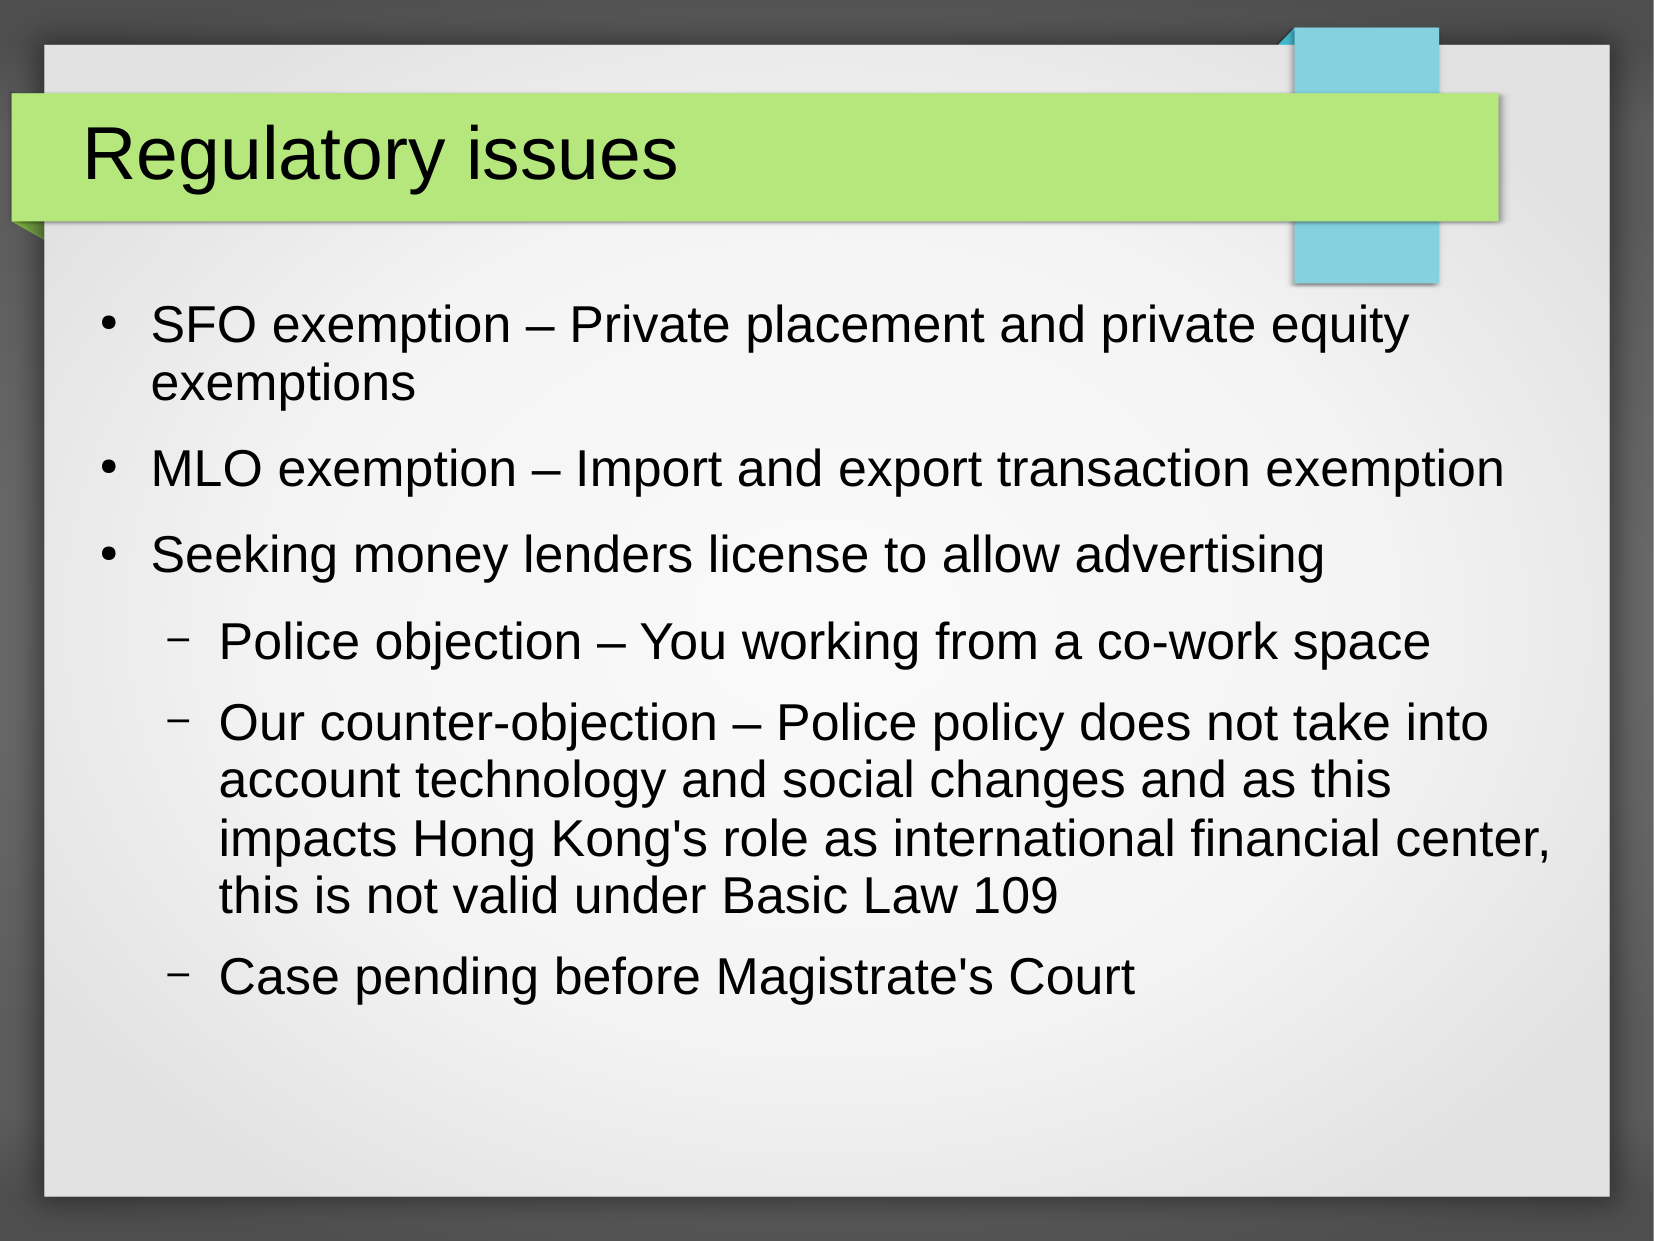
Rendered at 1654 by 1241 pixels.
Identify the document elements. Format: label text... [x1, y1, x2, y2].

picture [0, 0, 1654, 1241]
title Regulatory issues [82, 94, 1264, 213]
list SFO exemption – Private placement and private equity exemptions MLO exemption – Import and export transaction exemption Seeking money lenders license to allow advertising Police objection – You working from a co-work space Our counter-objection – Police policy does not take into account technology and social changes and as this impacts Hong Kong's role as international financial center, this is not valid under Basic Law 109 Case pending before Magistrate's Court [82, 295, 1571, 1015]
